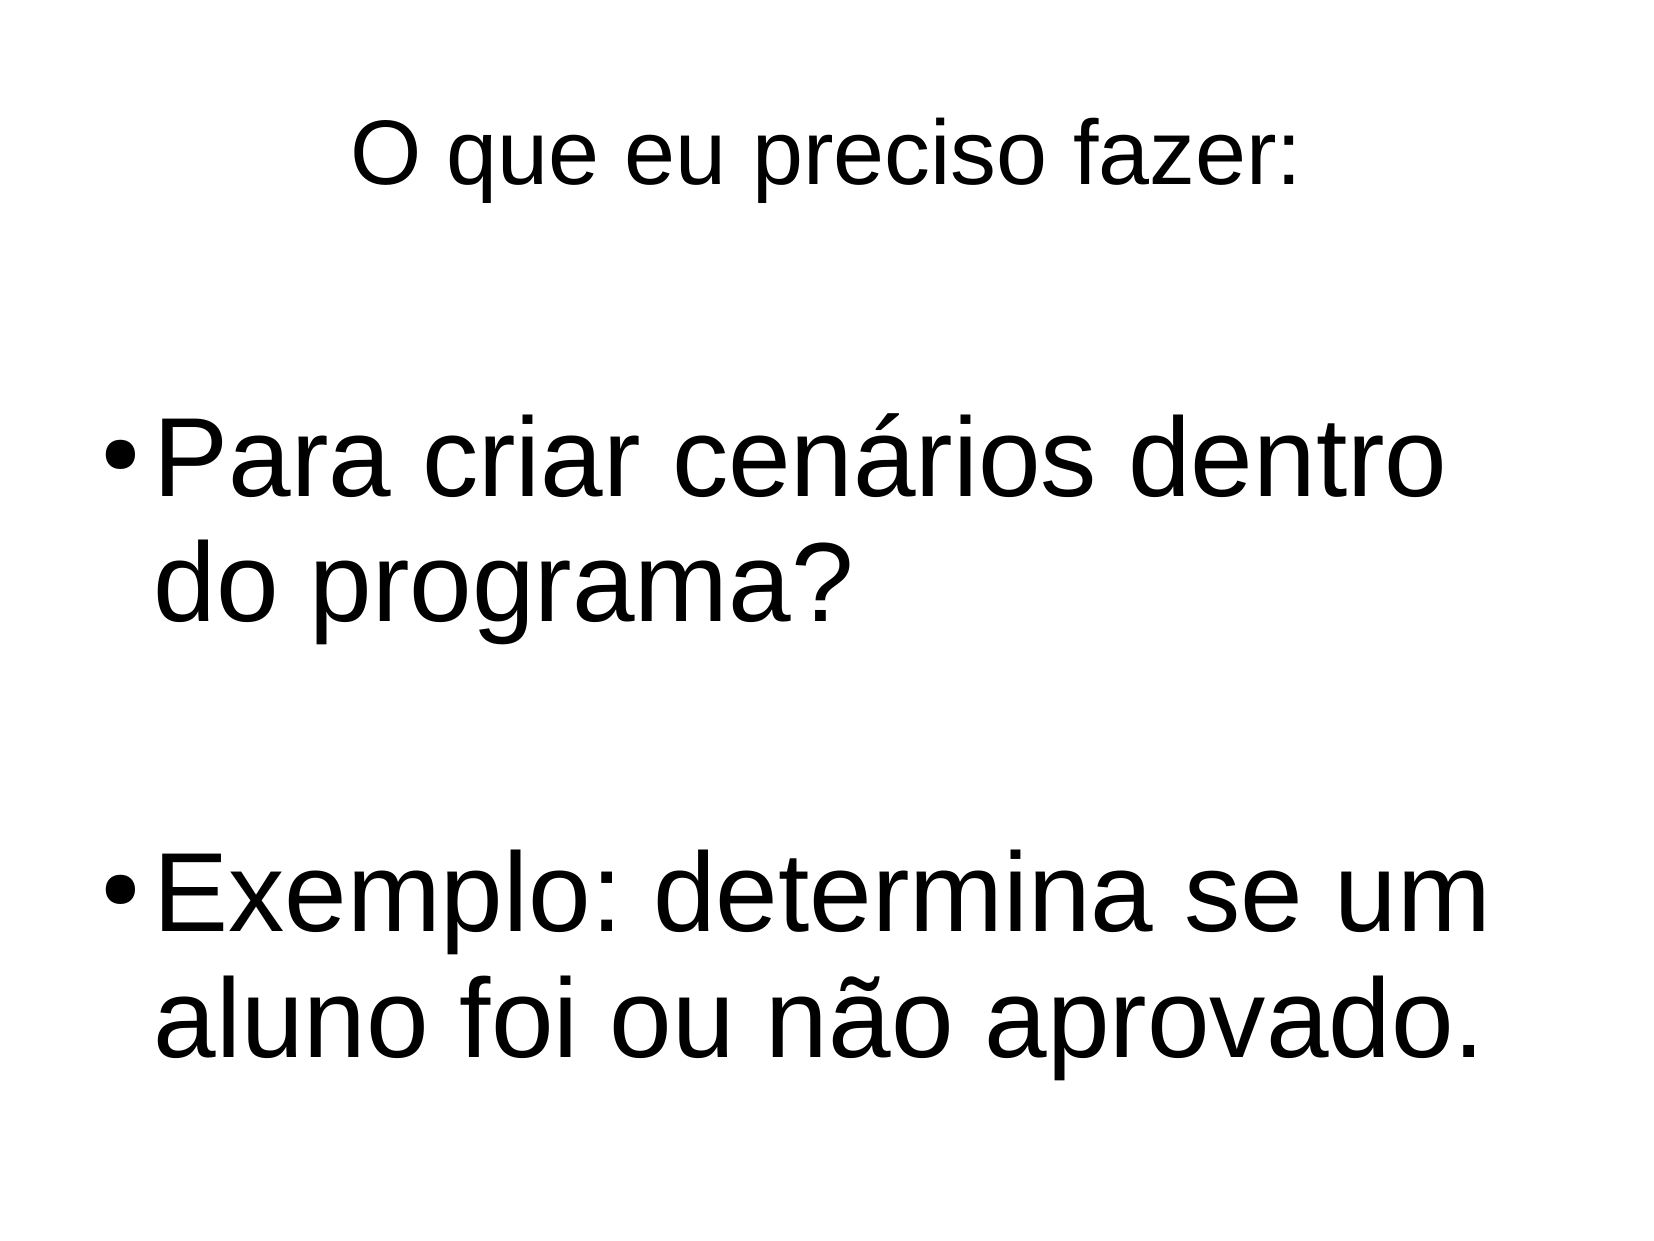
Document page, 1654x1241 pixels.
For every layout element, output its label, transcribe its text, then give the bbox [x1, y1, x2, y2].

title O que eu preciso fazer: [82, 49, 1571, 257]
list Para criar cenários dentro do programa? Exemplo: determina se um aluno foi ou não aprovado. [82, 290, 1571, 1109]
